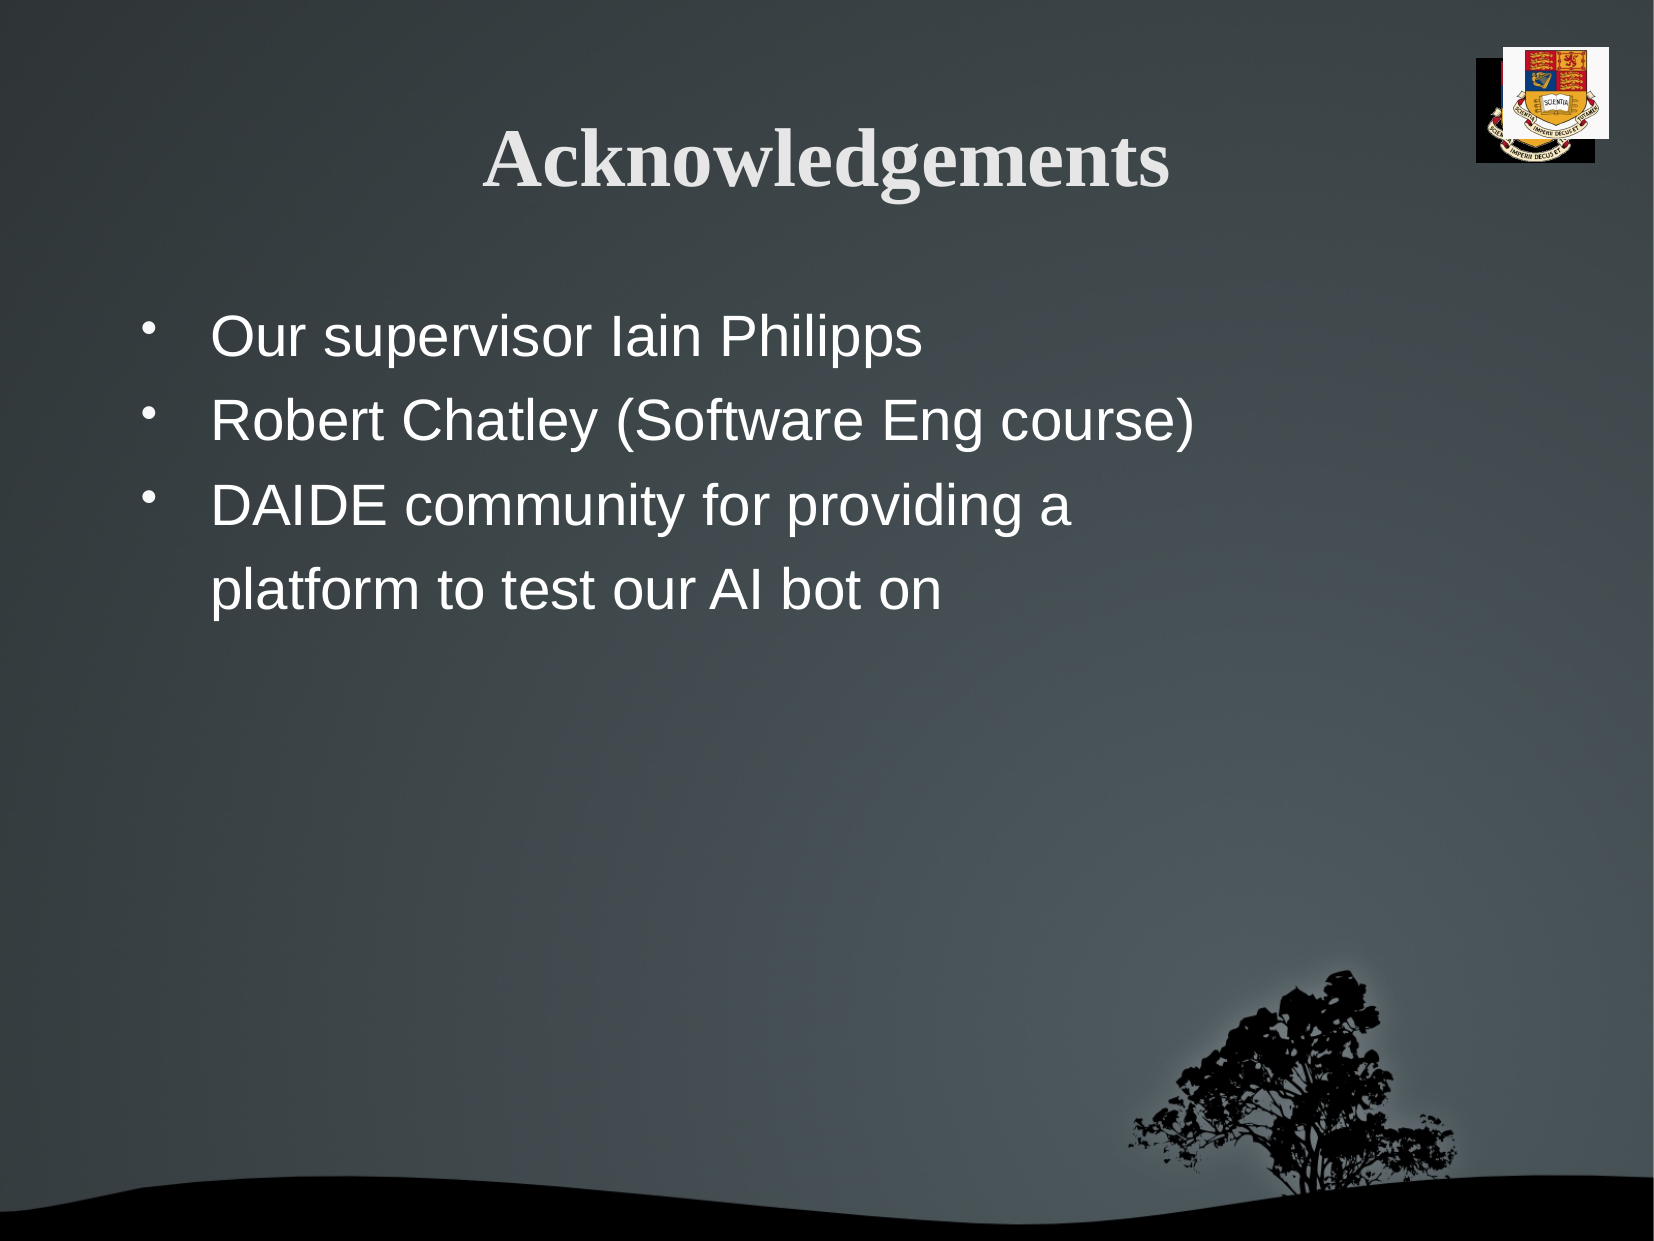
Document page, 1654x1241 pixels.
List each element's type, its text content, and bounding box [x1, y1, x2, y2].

list Our supervisor Iain Philipps Robert Chatley (Software Eng course) DAIDE community for providing a platform to test our AI bot on [82, 290, 1388, 975]
title Acknowledgements [82, 49, 1571, 257]
picture [0, 0, 1654, 1241]
